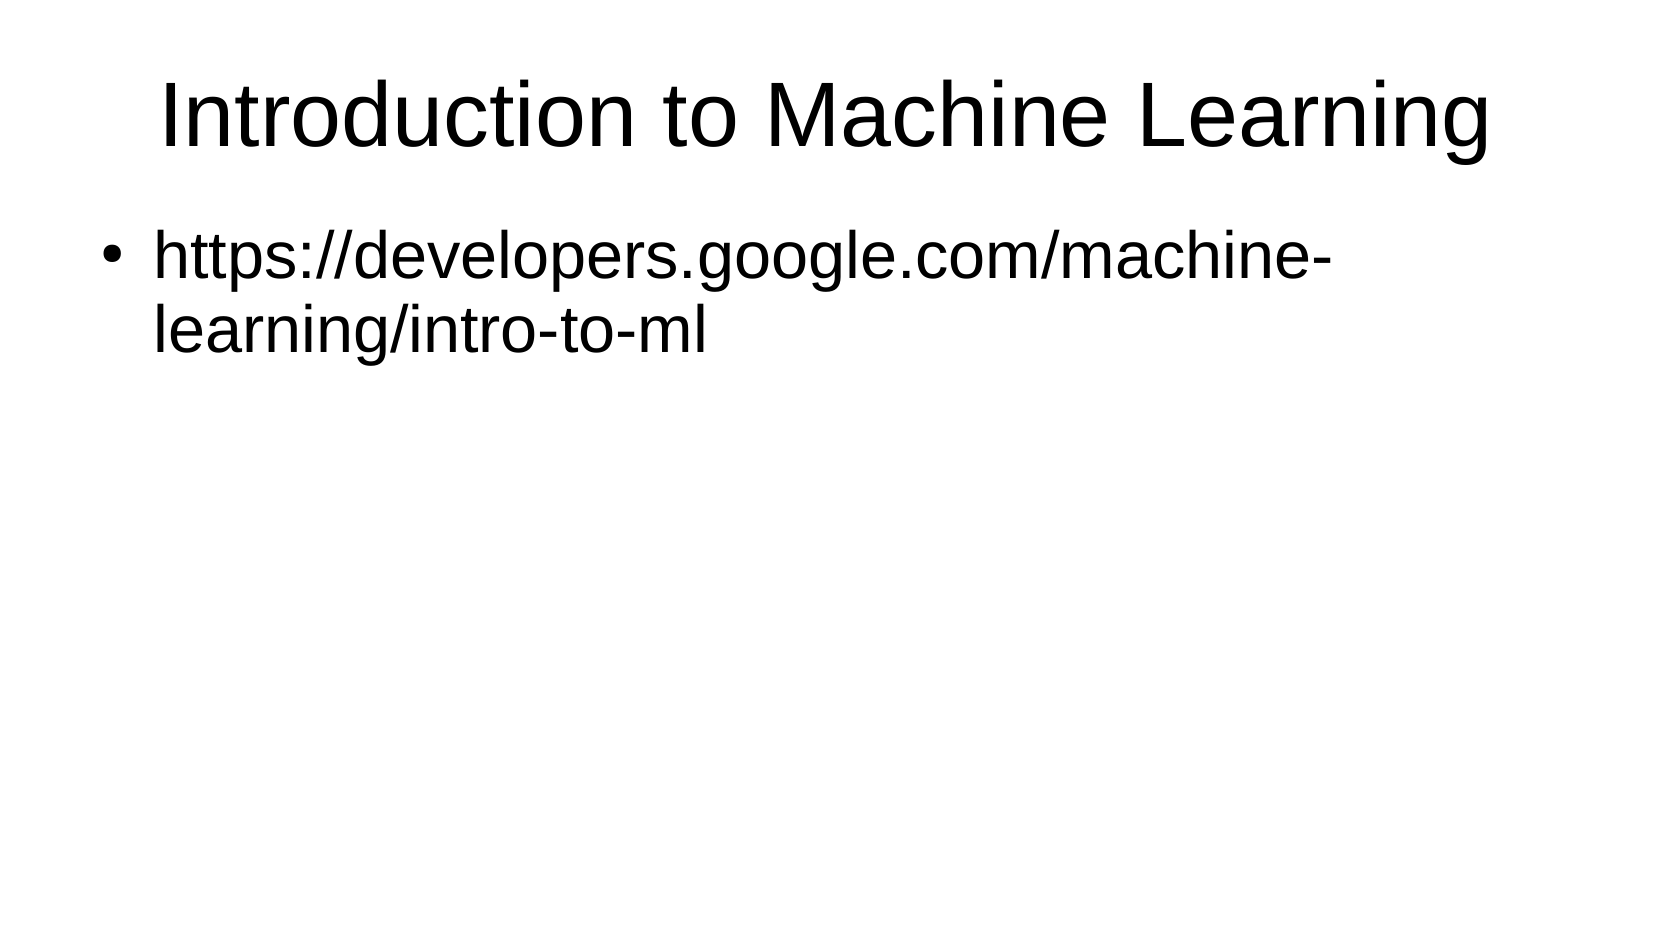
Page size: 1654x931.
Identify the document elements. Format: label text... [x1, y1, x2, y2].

title Introduction to Machine Learning [82, 37, 1571, 193]
list https://developers.google.com/machine-learning/intro-to-ml [82, 217, 1571, 758]
